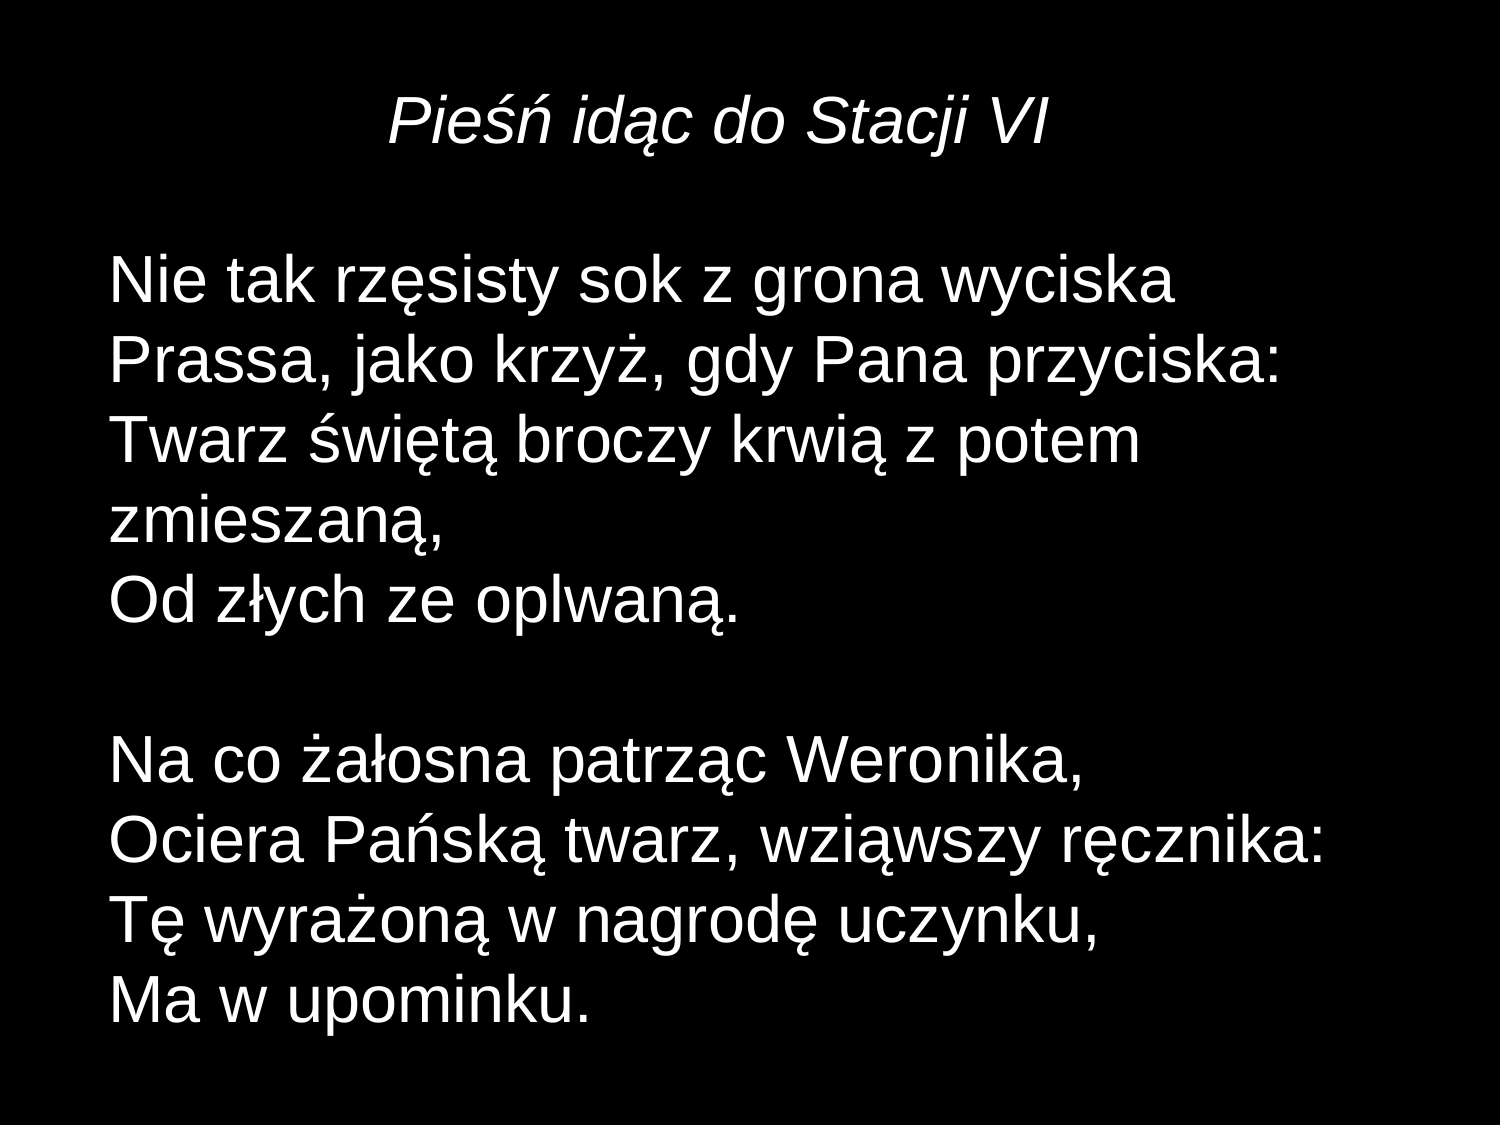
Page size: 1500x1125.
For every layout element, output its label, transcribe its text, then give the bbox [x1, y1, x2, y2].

text_box Pieśń idąc do Stacji VI Nie tak rzęsisty sok z grona wyciska Prassa, jako krzyż, gdy Pana przyciska: Twarz świętą broczy krwią z potem zmieszaną, Od złych ze oplwaną. Na co żałosna patrząc Weronika, Ociera Pańską twarz, wziąwszy ręcznika: Tę wyrażoną w nagrodę uczynku, Ma w upominku. [93, 68, 1465, 1044]
